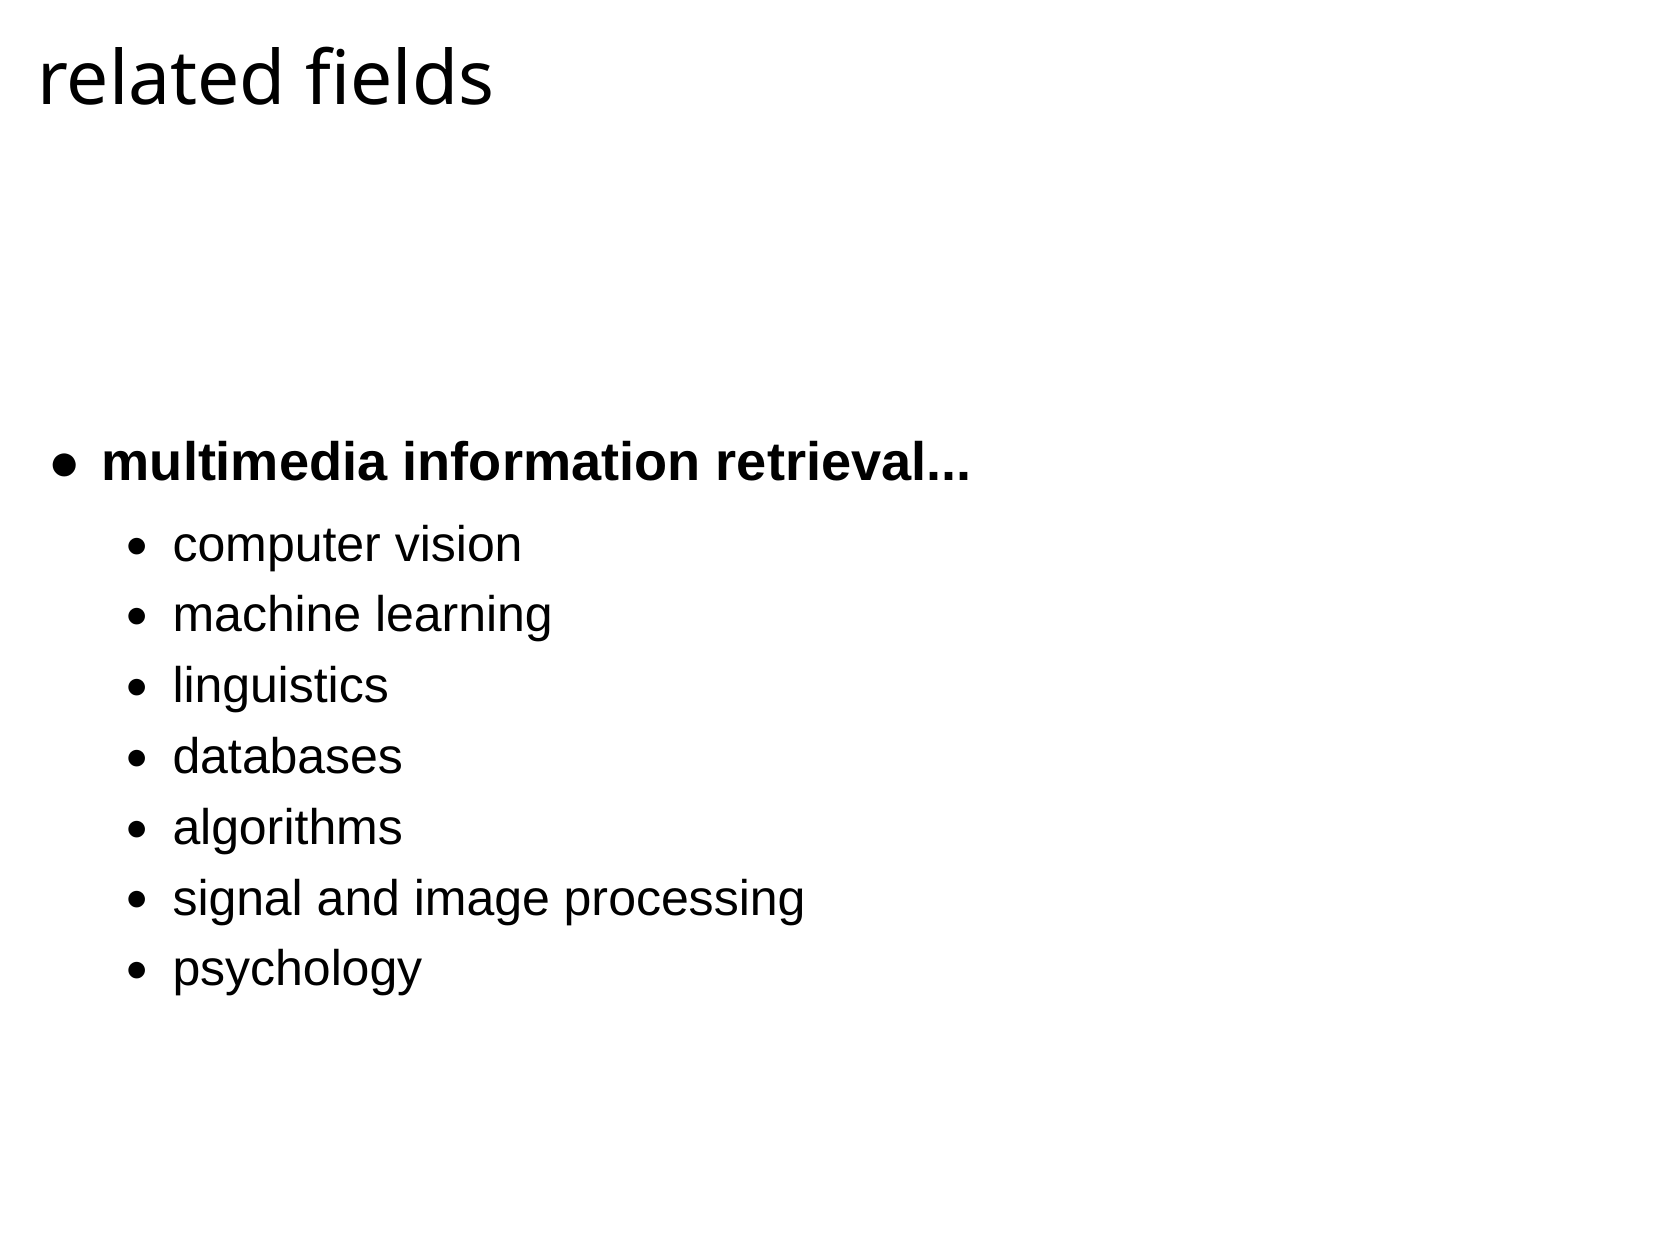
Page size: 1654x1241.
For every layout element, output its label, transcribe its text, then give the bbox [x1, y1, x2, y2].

title related fields [37, 7, 1613, 143]
list multimedia information retrieval... computer vision machine learning linguistics databases algorithms signal and image processing psychology [30, 194, 1654, 1233]
